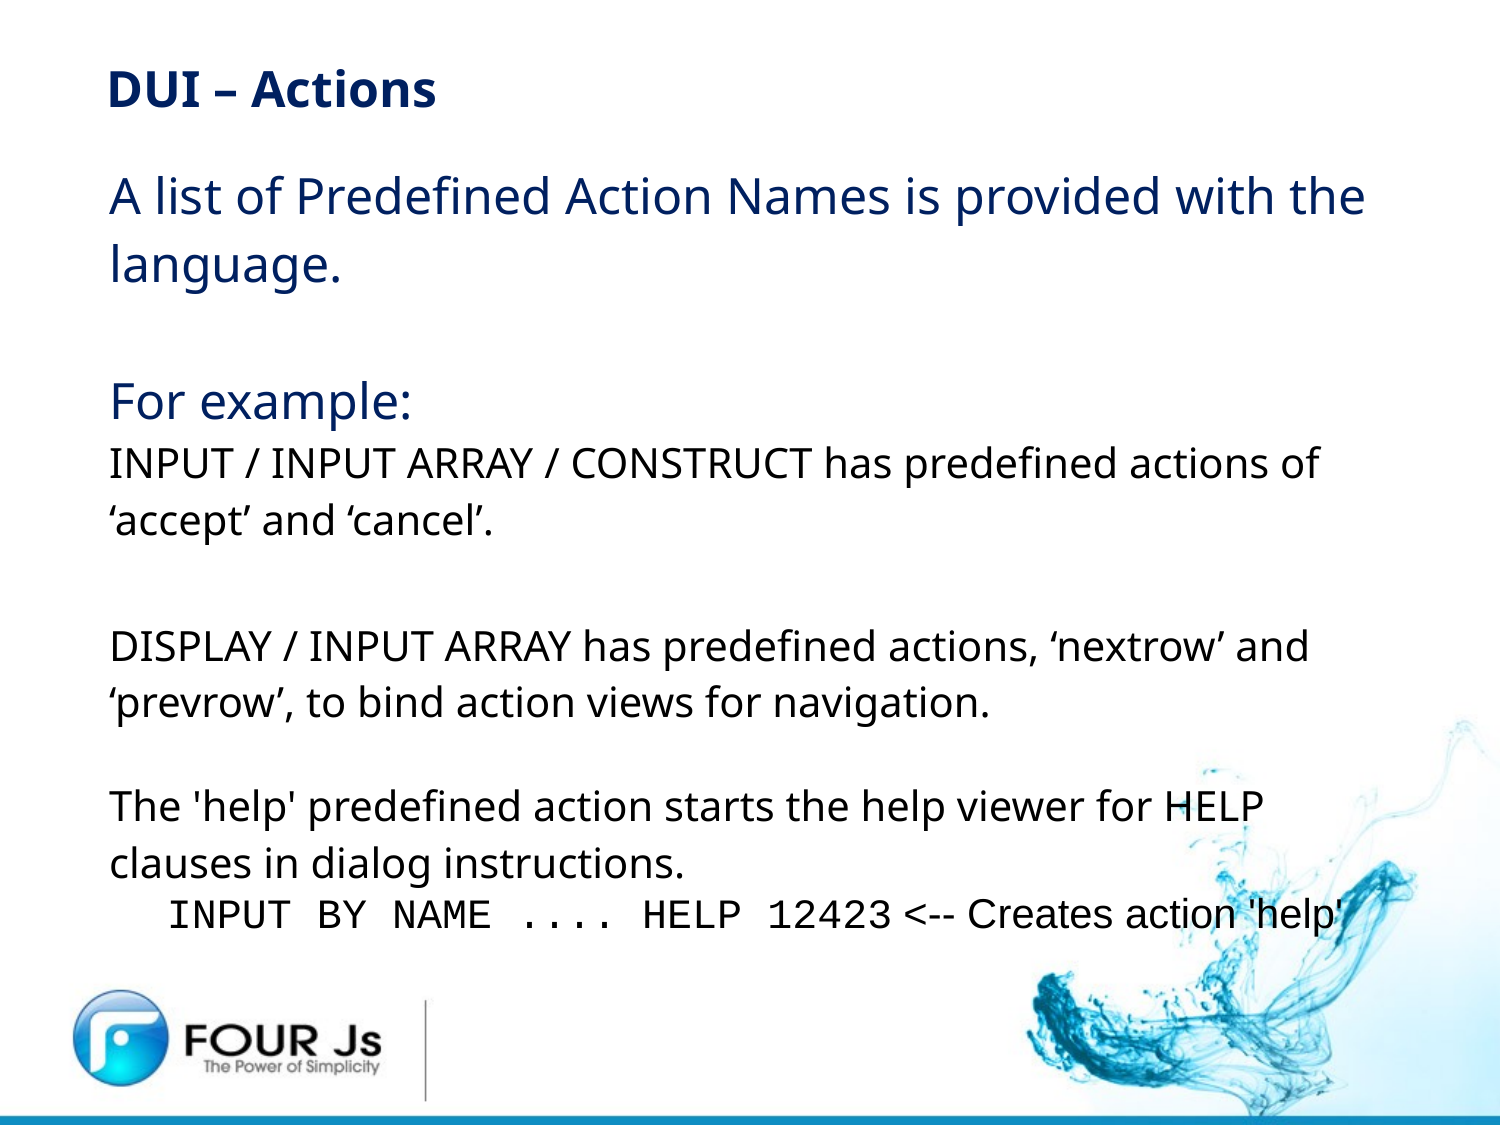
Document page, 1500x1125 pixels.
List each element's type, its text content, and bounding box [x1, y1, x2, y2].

picture [0, 0, 1500, 1122]
title DUI – Actions [106, 35, 1388, 142]
text_box A list of Predefined Action Names is provided with the language. For example: INPUT / INPUT ARRAY / CONSTRUCT has predefined actions of ‘accept’ and ‘cancel’. DISPLAY / INPUT ARRAY has predefined actions, ‘nextrow’ and ‘prevrow’, to bind action views for navigation. The 'help' predefined action starts the help viewer for HELP clauses in dialog instructions. INPUT BY NAME .... HELP 12423 <-- Creates action 'help' [94, 153, 1430, 945]
